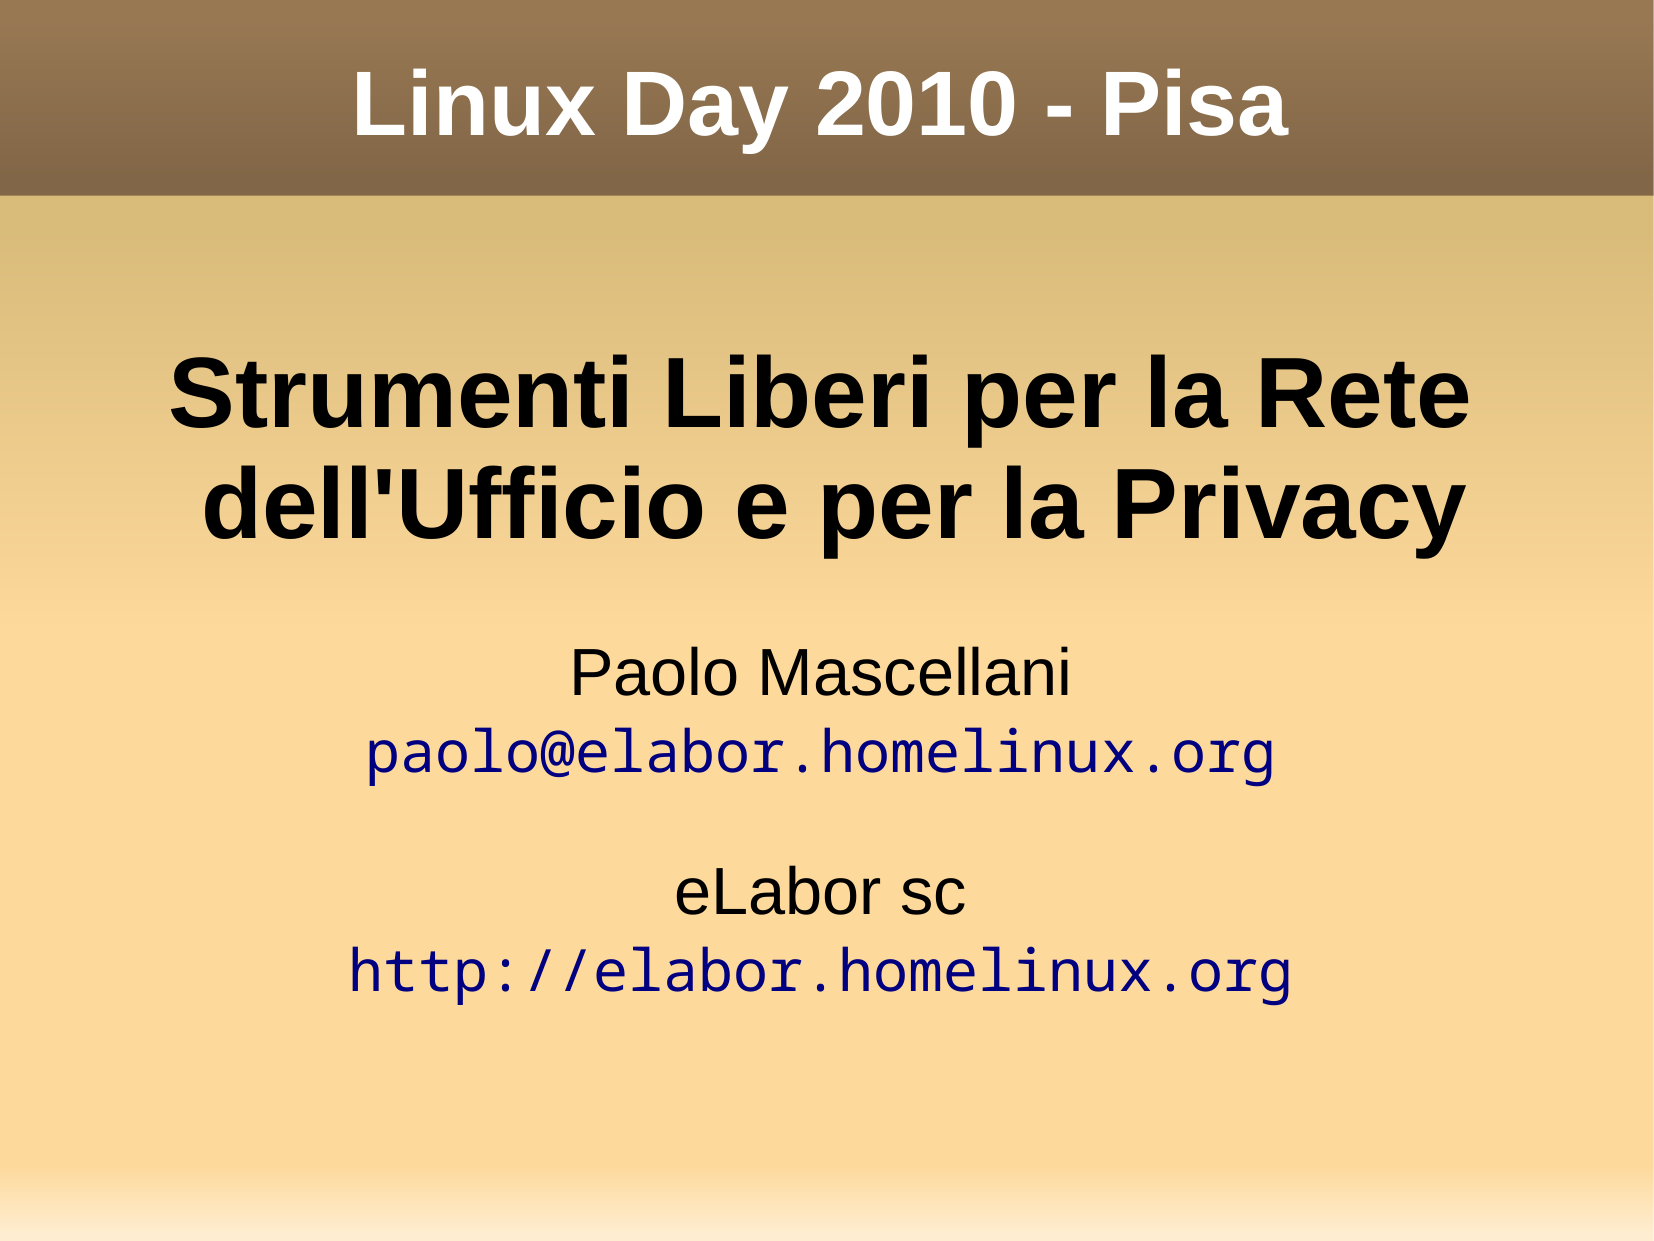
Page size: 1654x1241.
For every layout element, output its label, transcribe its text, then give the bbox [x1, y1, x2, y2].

subtitle Strumenti Liberi per la Rete dell'Ufficio e per la Privacy Paolo Mascellani paolo@elabor.homelinux.org eLabor sc http://elabor.homelinux.org [76, 236, 1565, 1109]
picture [0, 0, 1654, 1241]
title Linux Day 2010 - Pisa [76, 0, 1566, 208]
